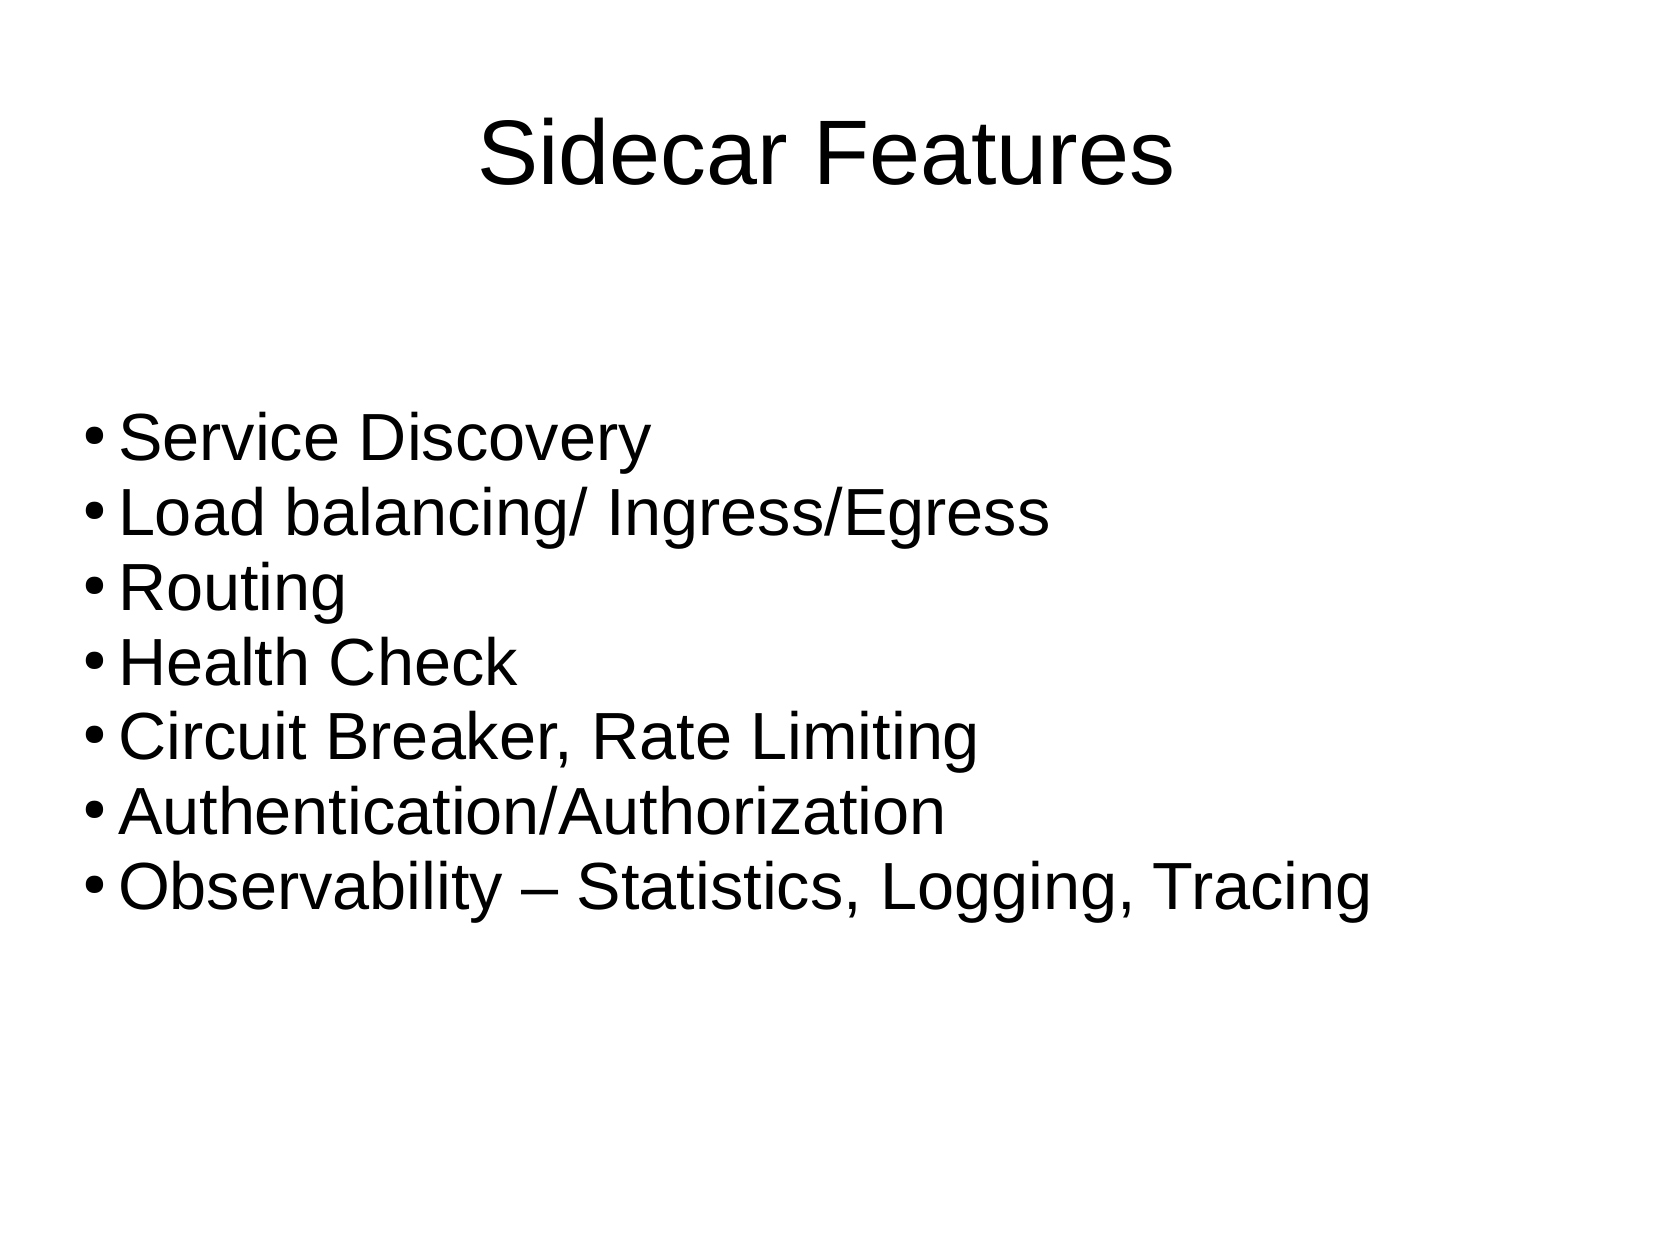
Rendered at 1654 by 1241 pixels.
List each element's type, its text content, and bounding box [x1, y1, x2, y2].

subtitle Service Discovery Load balancing/ Ingress/Egress Routing Health Check Circuit Breaker, Rate Limiting Authentication/Authorization Observability – Statistics, Logging, Tracing [82, 290, 1571, 1109]
title Sidecar Features [82, 49, 1571, 257]
